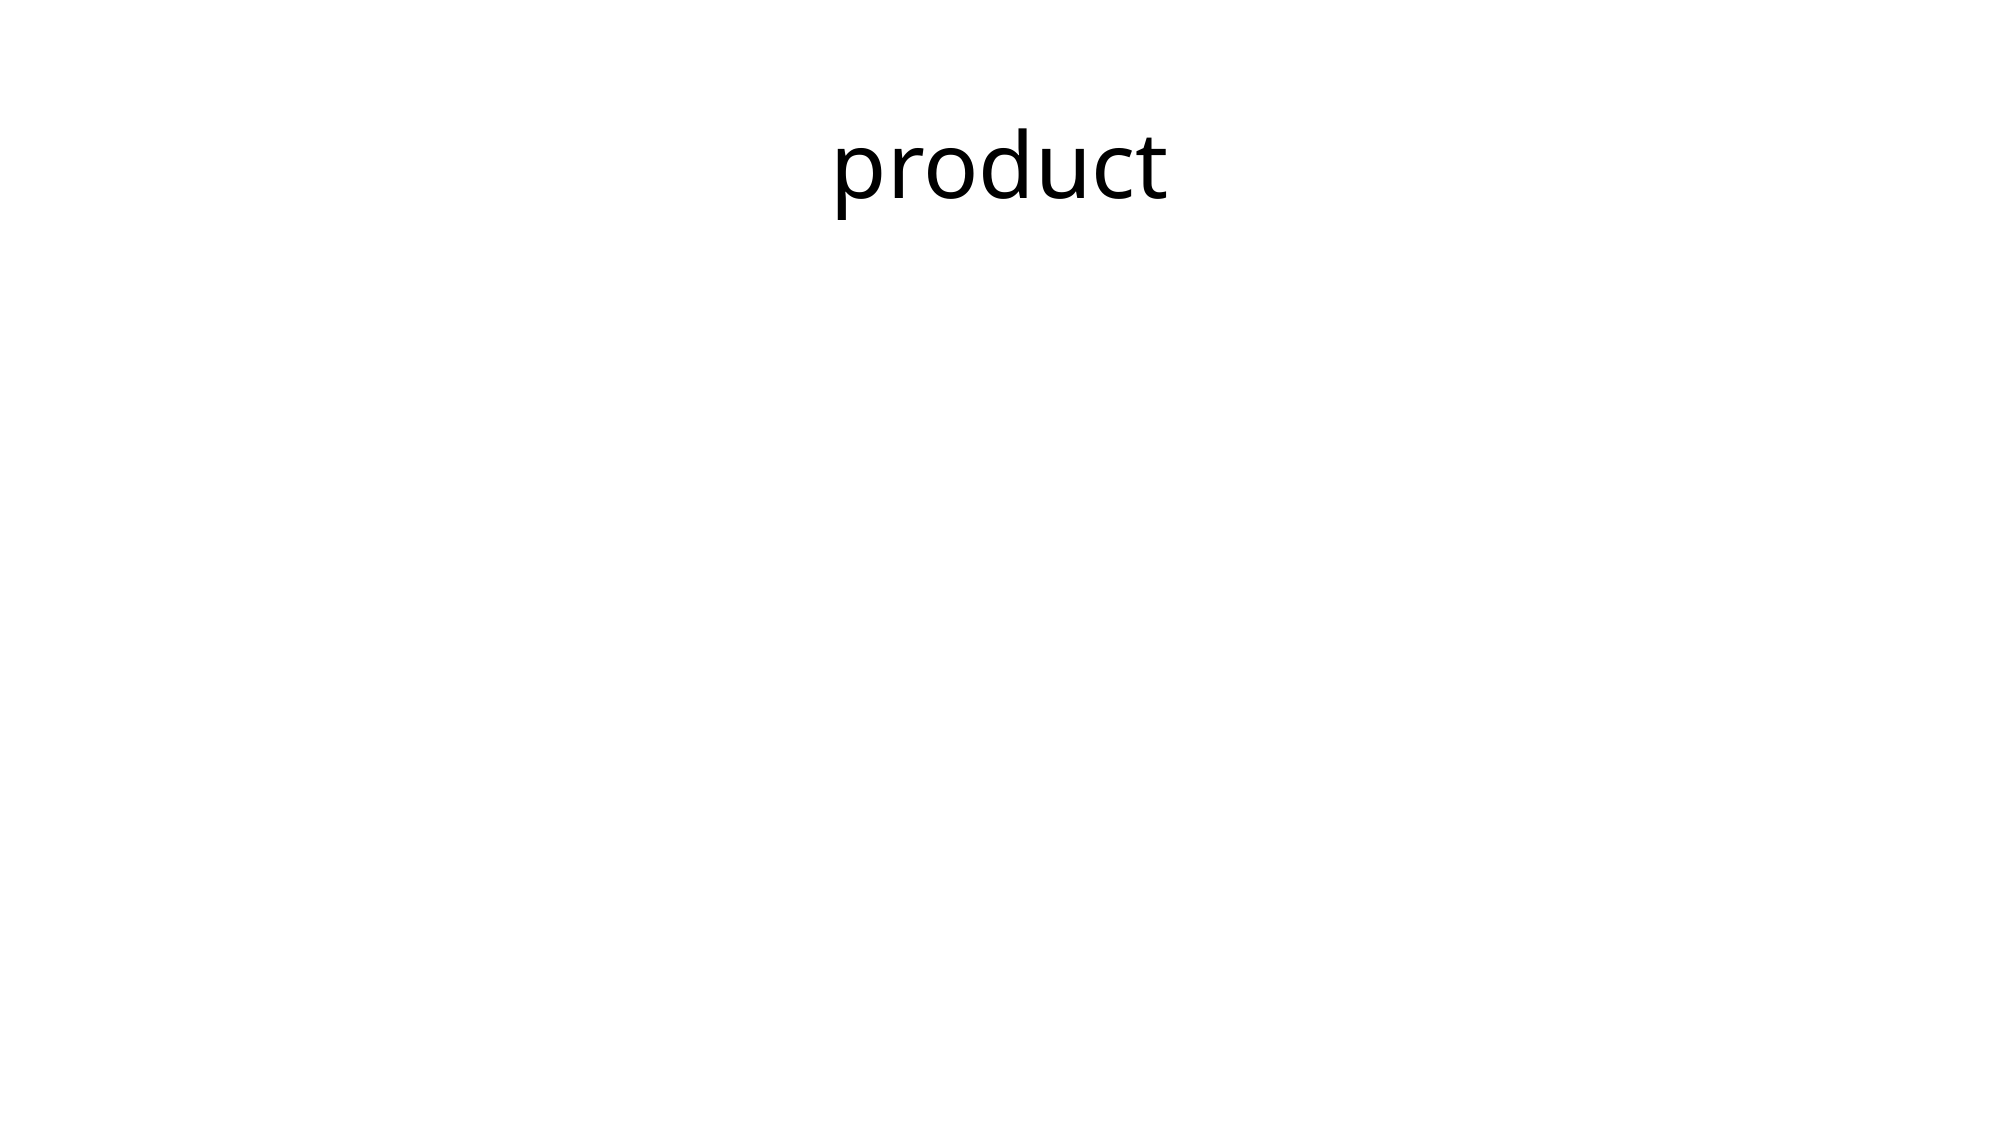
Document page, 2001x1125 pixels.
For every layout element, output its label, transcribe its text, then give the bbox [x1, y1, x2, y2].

title product [137, 59, 1863, 278]
